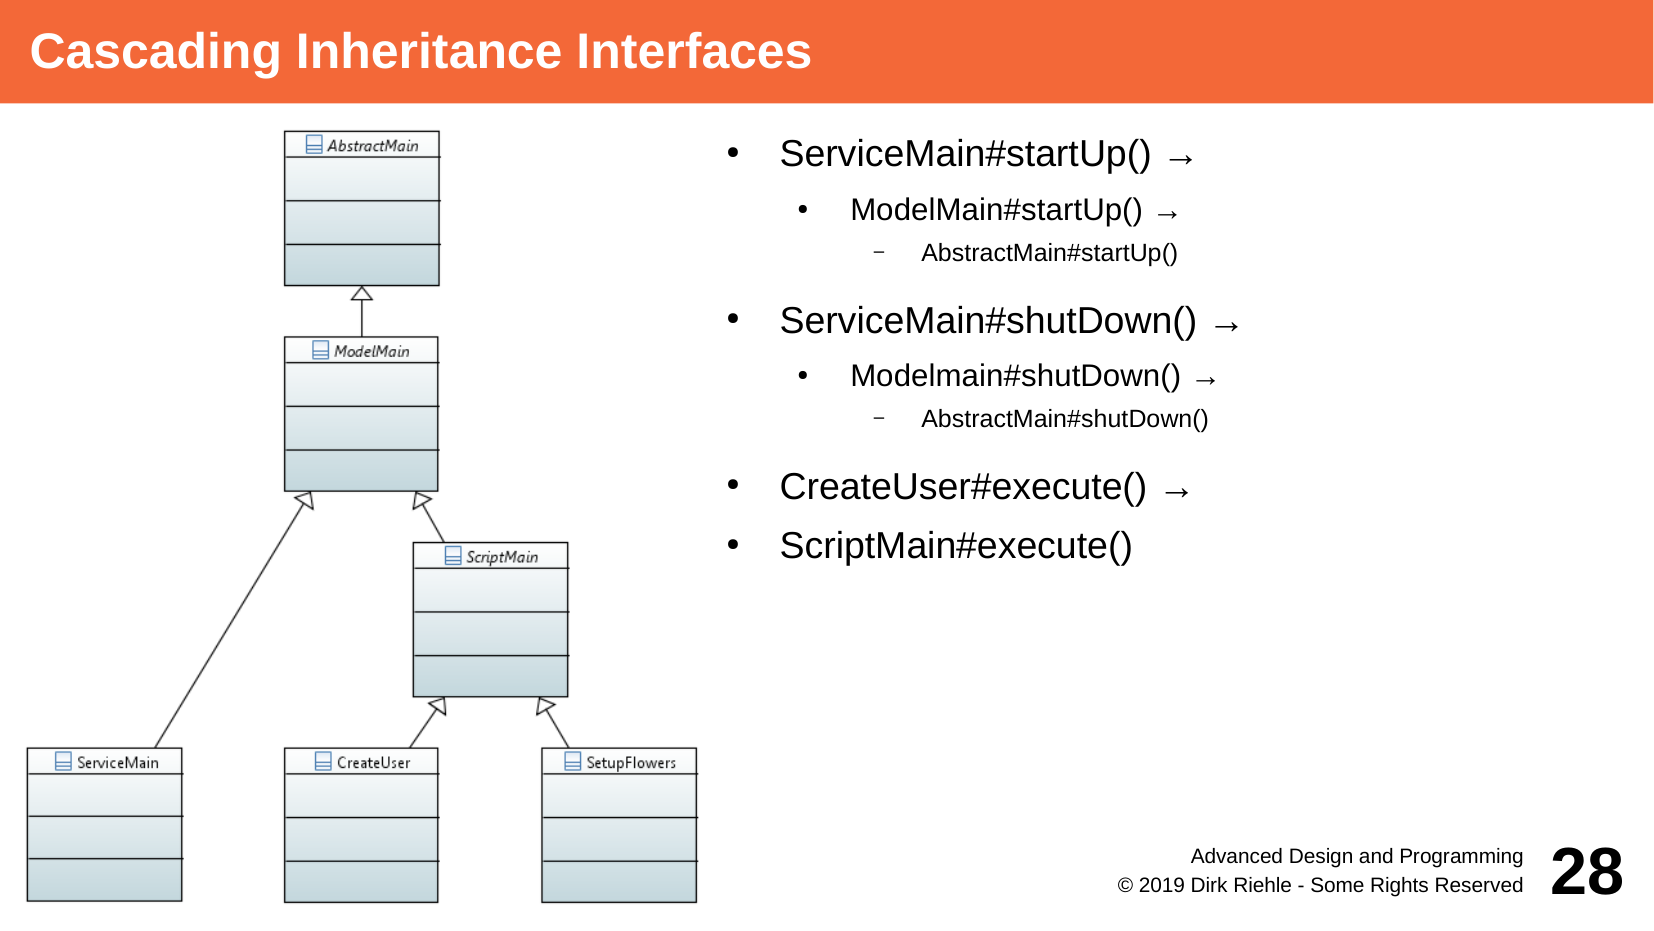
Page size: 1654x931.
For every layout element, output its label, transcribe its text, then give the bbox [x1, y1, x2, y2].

picture [14, 118, 710, 916]
list ServiceMain#startUp() → ModelMain#startUp() → AbstractMain#startUp() ServiceMain#shutDown() → Modelmain#shutDown() → AbstractMain#shutDown() CreateUser#execute() → ScriptMain#execute() [708, 132, 1607, 813]
title Cascading Inheritance Interfaces [0, 0, 1654, 104]
